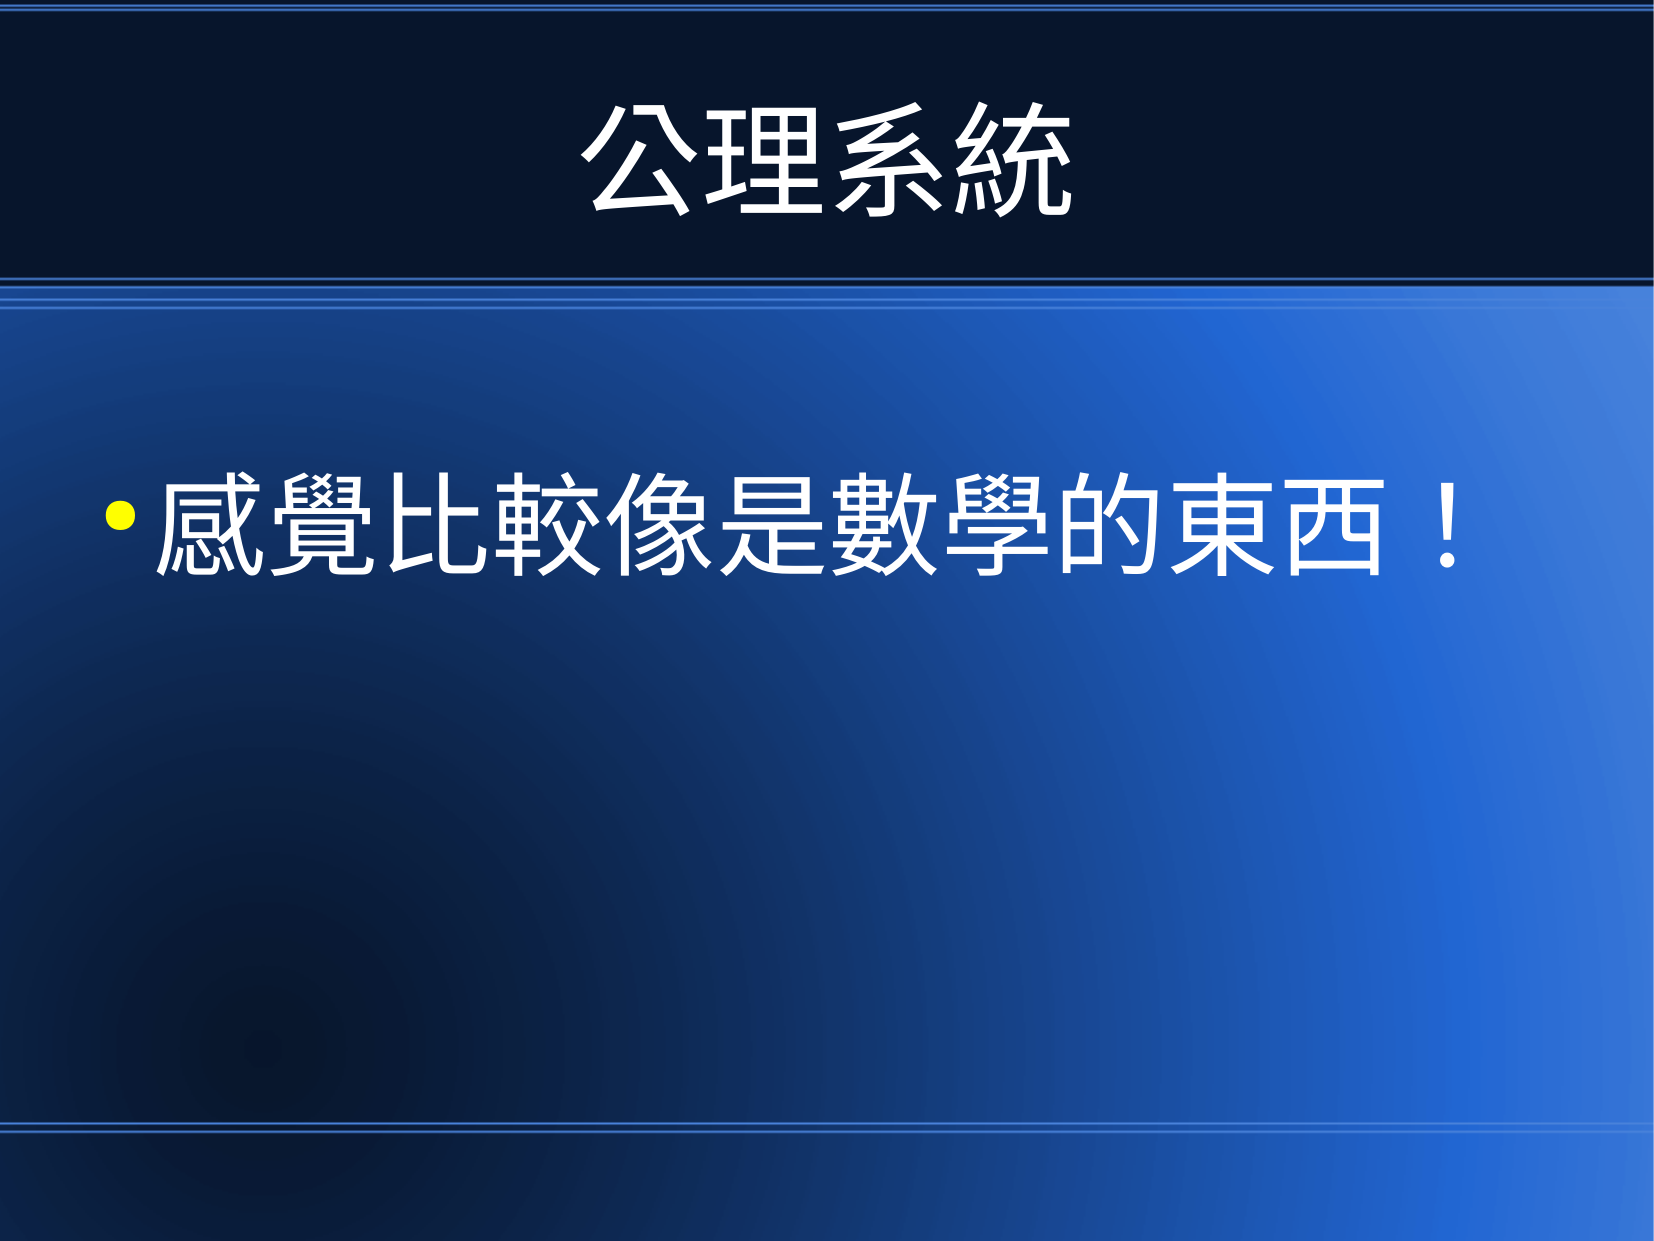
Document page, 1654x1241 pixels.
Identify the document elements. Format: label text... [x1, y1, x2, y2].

title 公理系統 [82, 49, 1571, 257]
picture [0, 0, 1654, 1241]
list 感覺比較像是數學的東西！ [82, 355, 1571, 1241]
